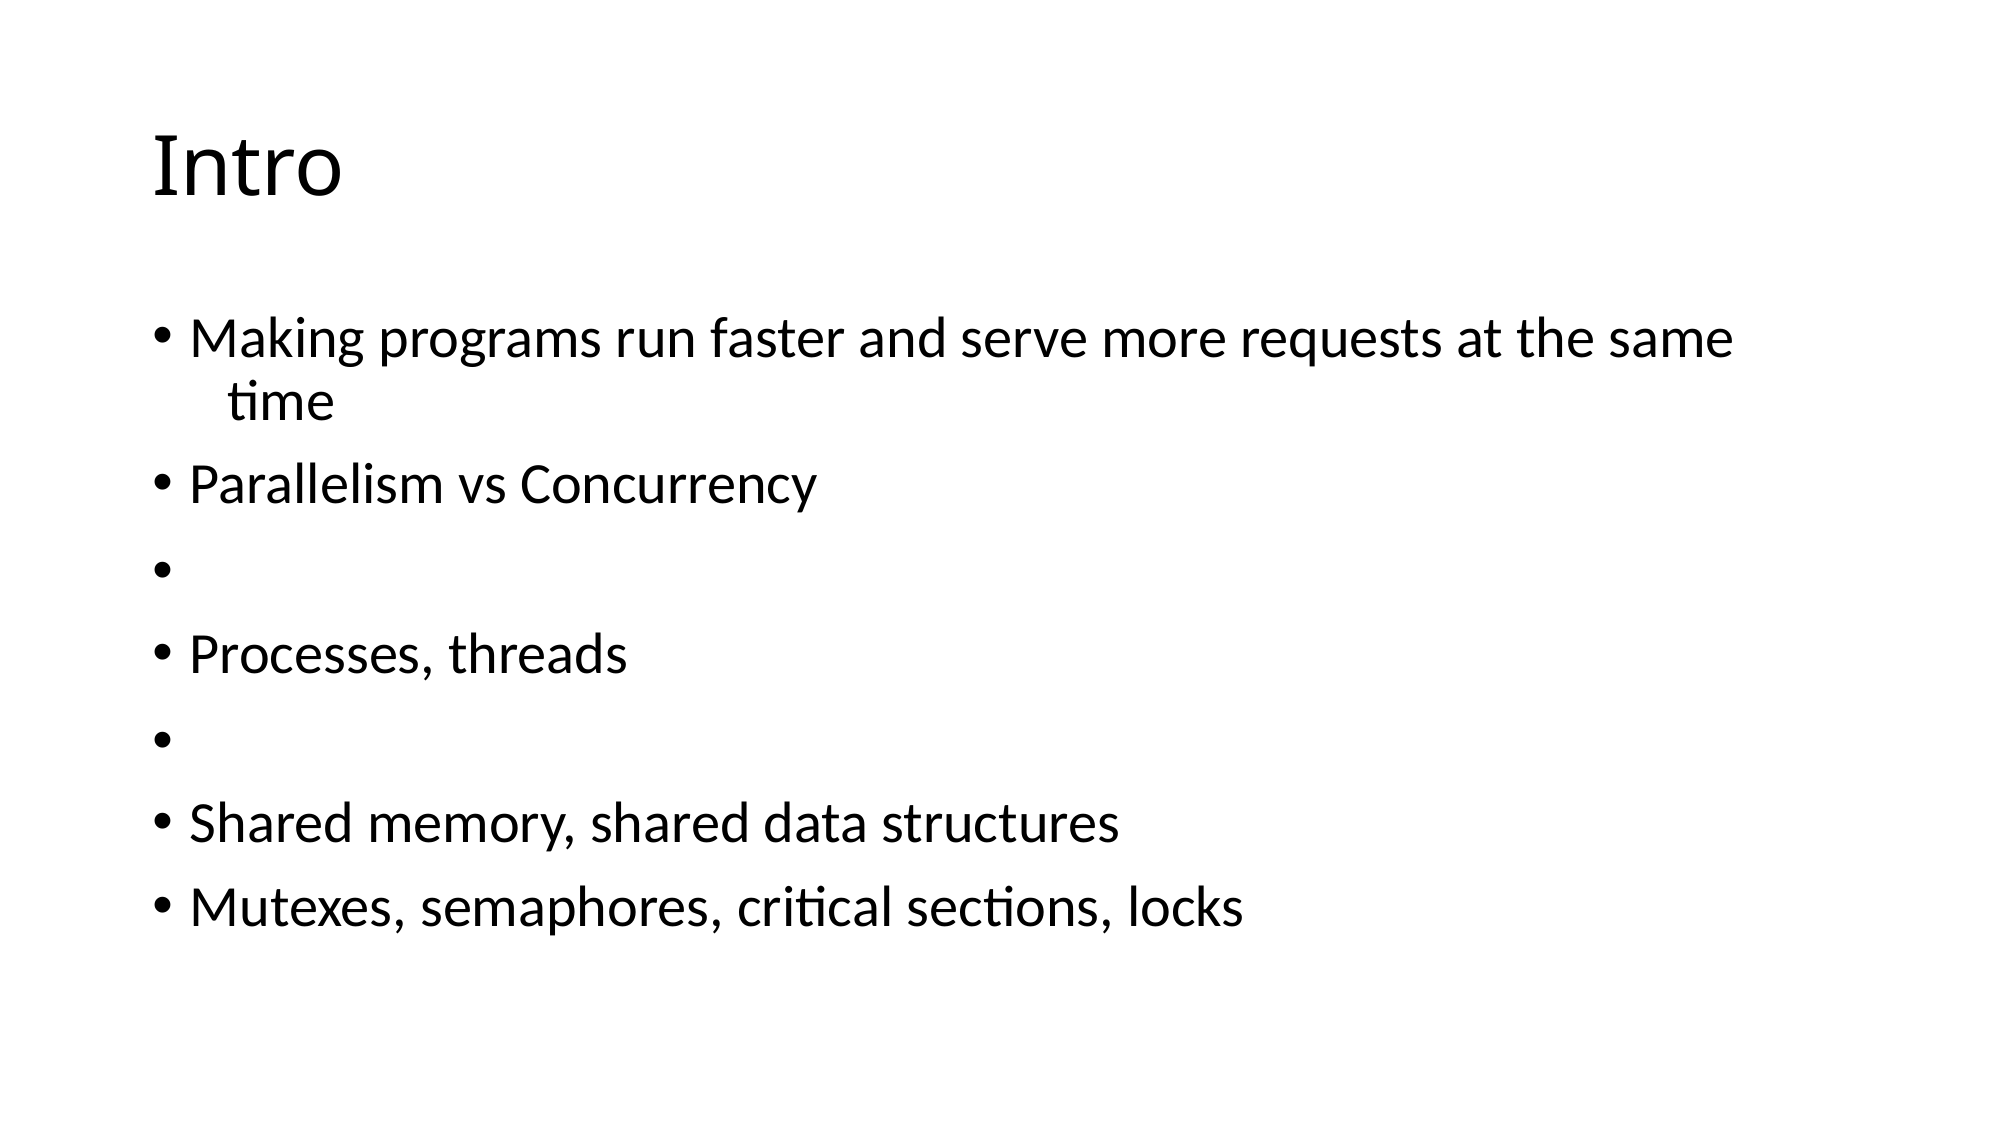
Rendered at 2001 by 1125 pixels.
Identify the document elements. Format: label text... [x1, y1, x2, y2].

list Making programs run faster and serve more requests at the same time Parallelism vs Concurrency Processes, threads Shared memory, shared data structures Mutexes, semaphores, critical sections, locks [137, 299, 1863, 1014]
title Intro [137, 59, 1863, 278]
